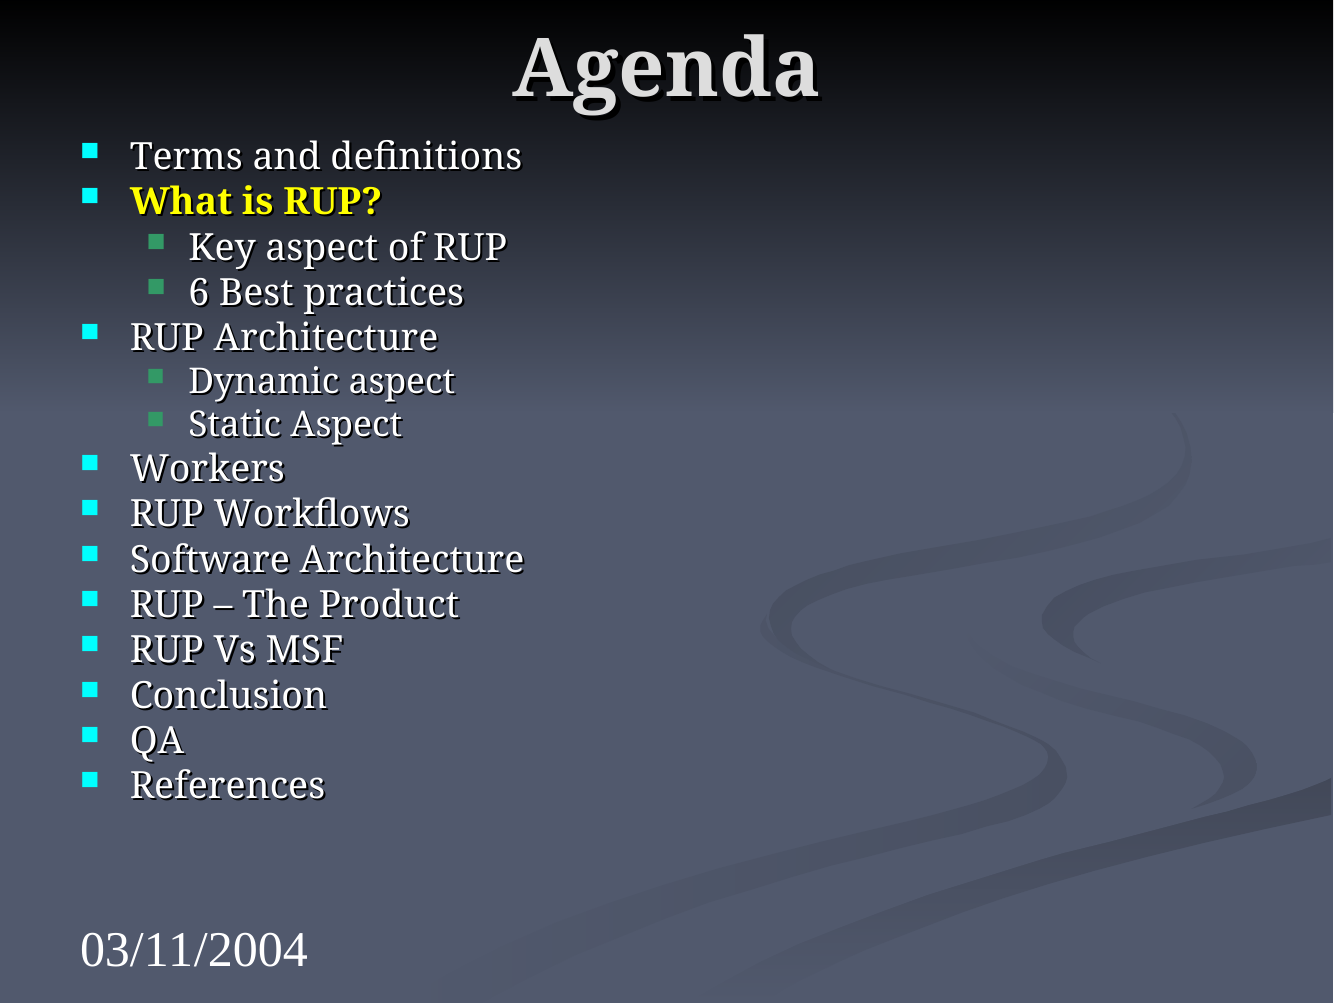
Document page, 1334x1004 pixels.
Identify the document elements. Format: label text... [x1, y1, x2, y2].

list Terms and definitions What is RUP? Key aspect of RUP 6 Best practices RUP Architecture Dynamic aspect Static Aspect Workers RUP Workflows Software Architecture RUP – The Product RUP Vs MSF Conclusion QA References [66, 134, 1267, 862]
title Agenda [66, 0, 1267, 128]
